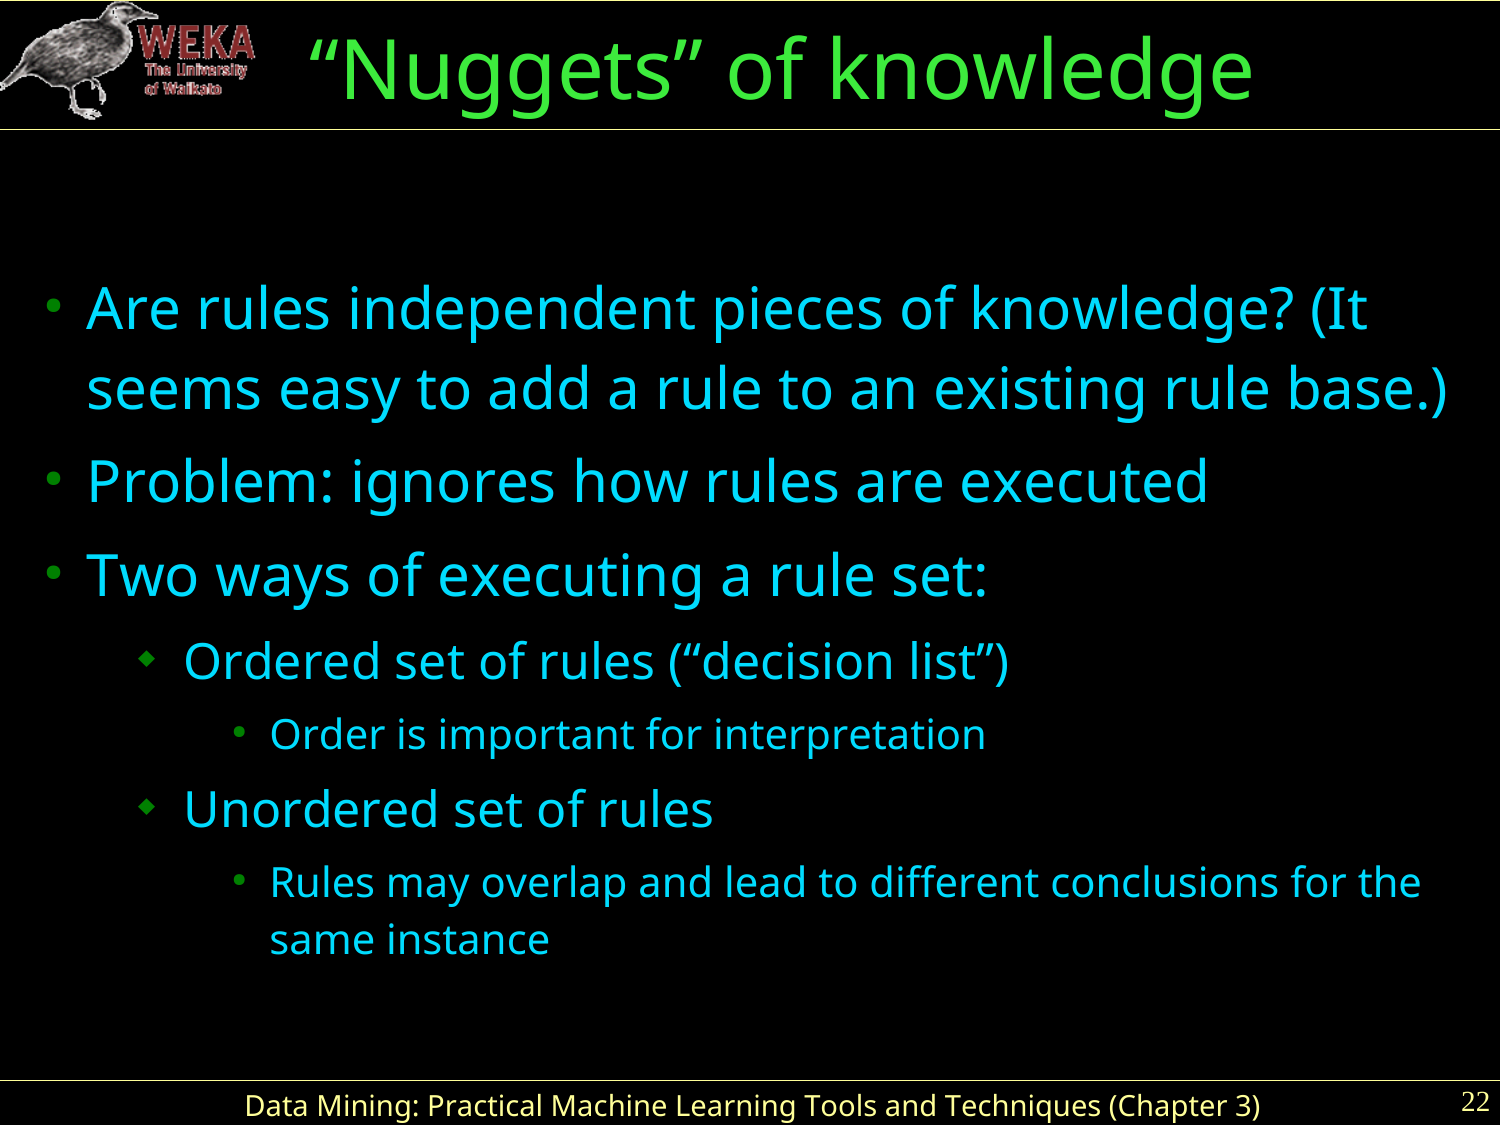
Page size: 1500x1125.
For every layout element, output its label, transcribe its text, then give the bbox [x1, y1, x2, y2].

picture [0, 1, 266, 129]
title “Nuggets” of knowledge [295, 0, 1500, 148]
text_box Are rules independent pieces of knowledge? (It seems easy to add a rule to an existing rule base.) Problem: ignores how rules are executed Two ways of executing a rule set: Ordered set of rules (“decision list”) Order is important for interpretation Unordered set of rules Rules may overlap and lead to different conclusions for the same instance [29, 260, 1477, 936]
